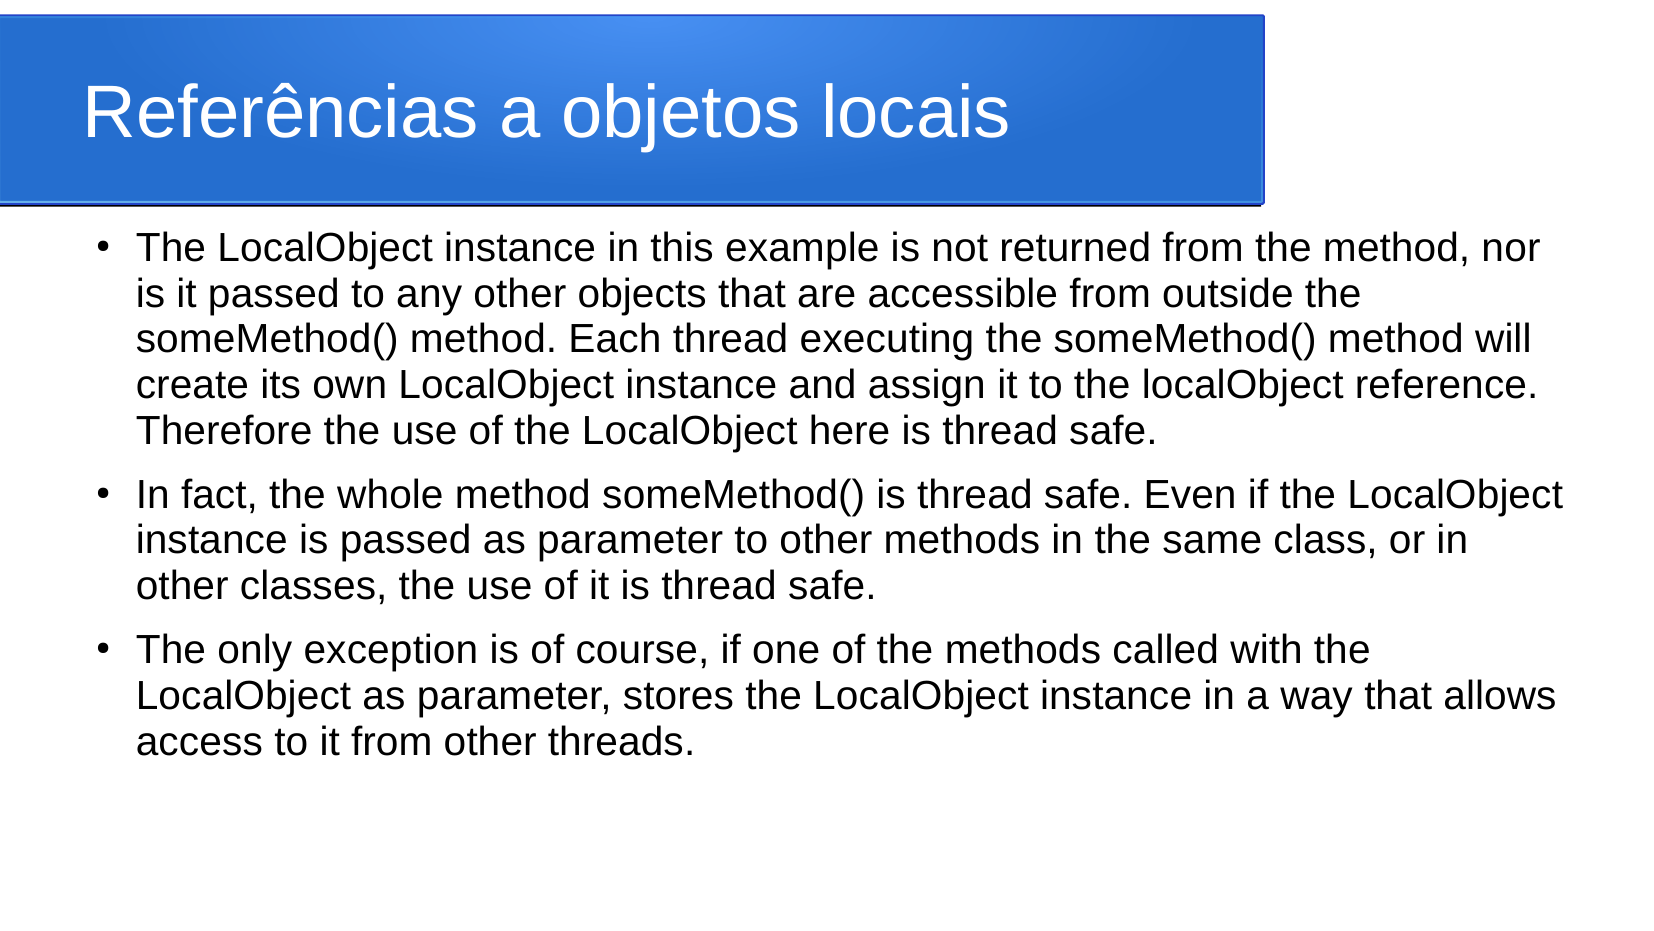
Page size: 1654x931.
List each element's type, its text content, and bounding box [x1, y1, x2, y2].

list The LocalObject instance in this example is not returned from the method, nor is it passed to any other objects that are accessible from outside the someMethod() method. Each thread executing the someMethod() method will create its own LocalObject instance and assign it to the localObject reference. Therefore the use of the LocalObject here is thread safe. In fact, the whole method someMethod() is thread safe. Even if the LocalObject instance is passed as parameter to other methods in the same class, or in other classes, the use of it is thread safe. The only exception is of course, if one of the methods called with the LocalObject as parameter, stores the LocalObject instance in a way that allows access to it from other threads. [82, 224, 1571, 764]
title Referências a objetos locais [82, 35, 1235, 189]
